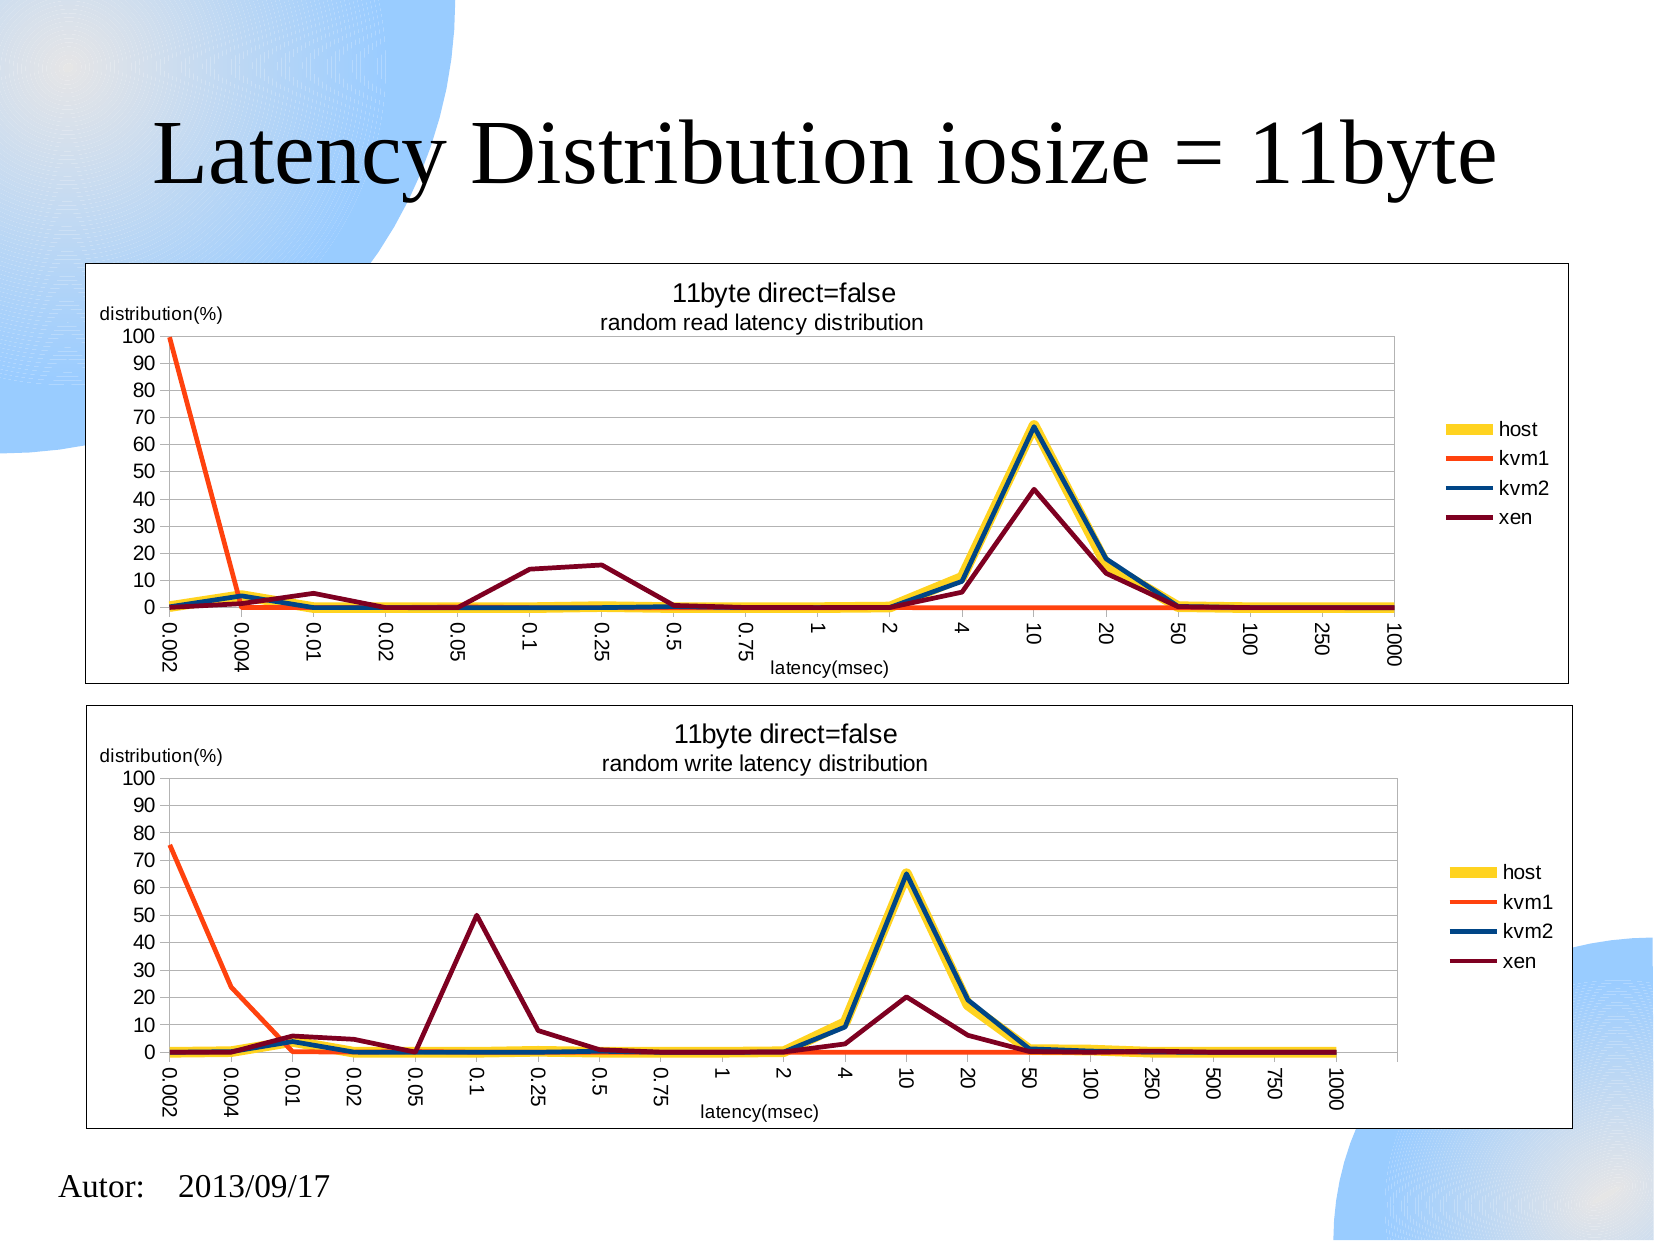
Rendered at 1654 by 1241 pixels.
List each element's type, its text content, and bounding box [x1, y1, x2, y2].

chart [86, 705, 1573, 1129]
chart [85, 263, 1569, 686]
title Latency Distribution iosize = 11byte [82, 49, 1571, 257]
